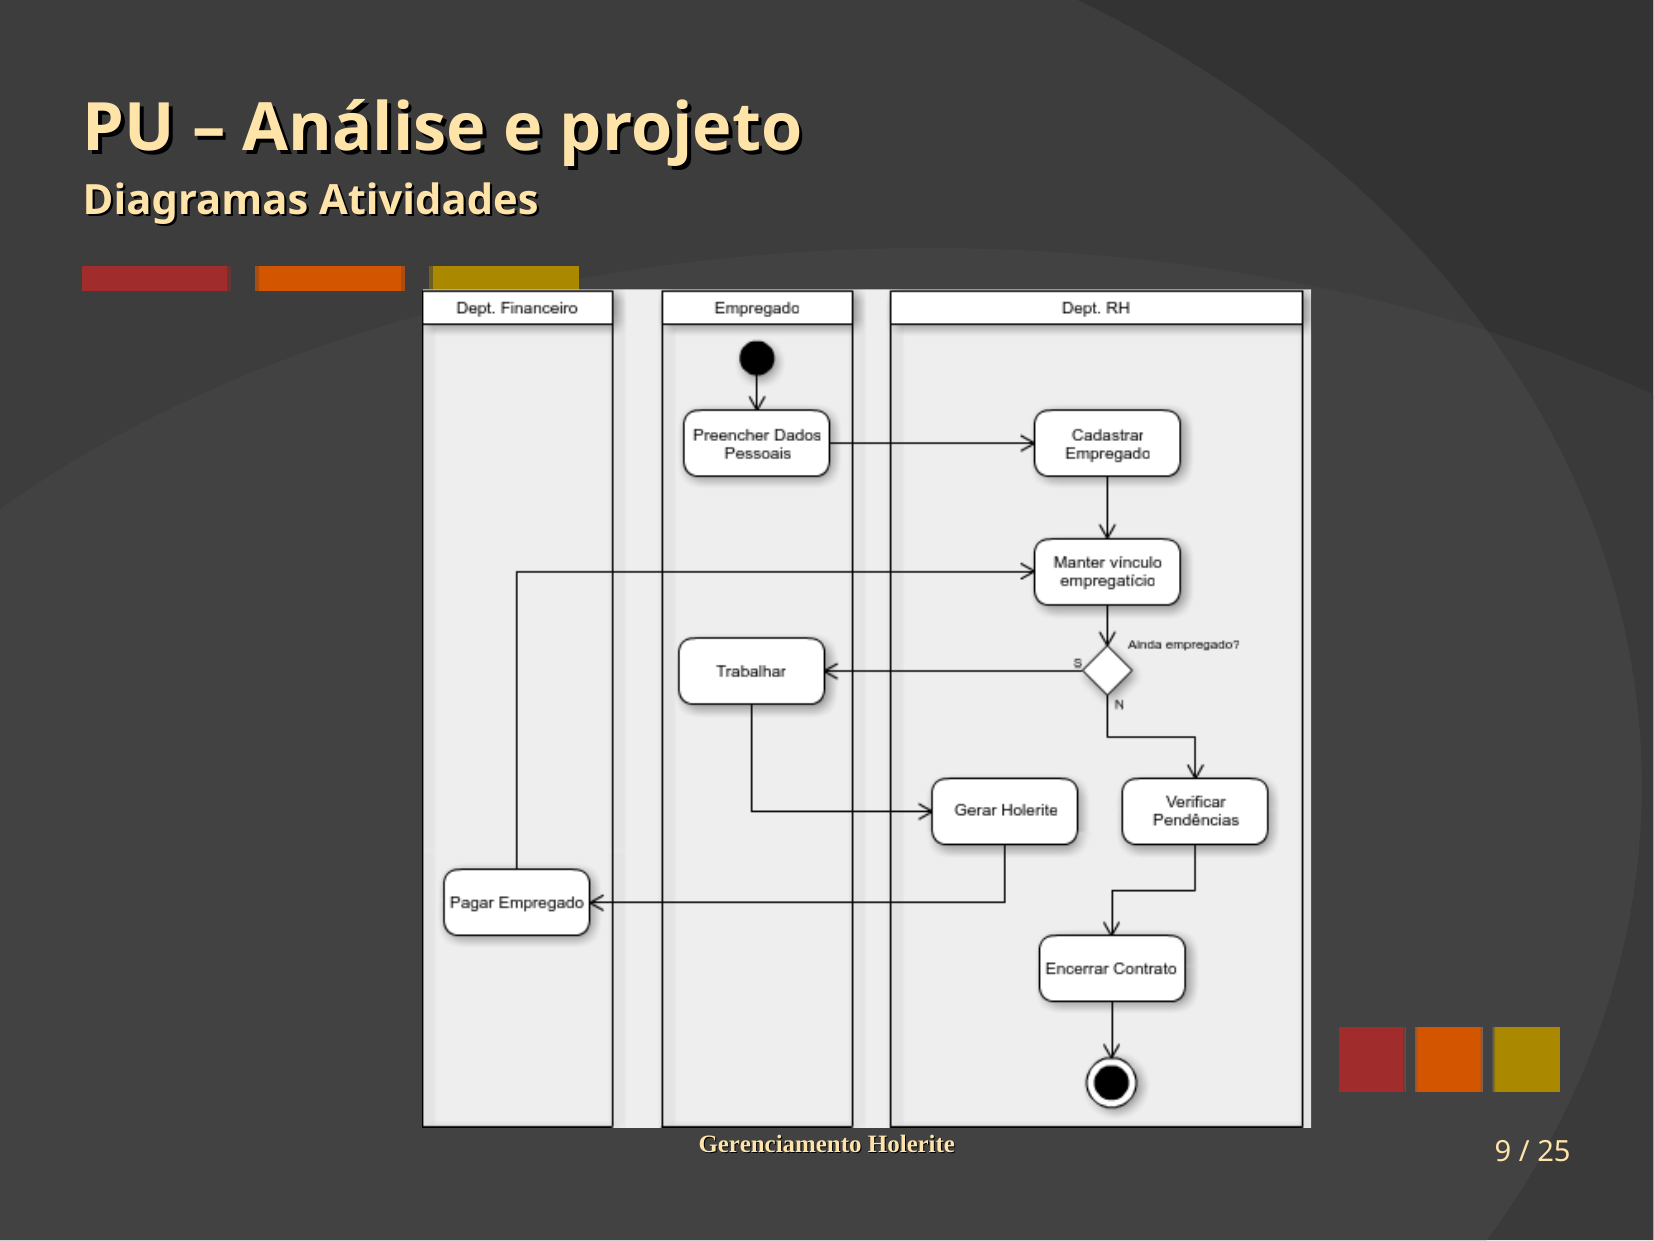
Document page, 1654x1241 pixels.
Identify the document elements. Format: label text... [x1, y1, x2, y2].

title PU – Análise e projeto Diagramas Atividades [82, 49, 1571, 257]
picture [82, 266, 1312, 1128]
picture [1339, 1027, 1560, 1092]
